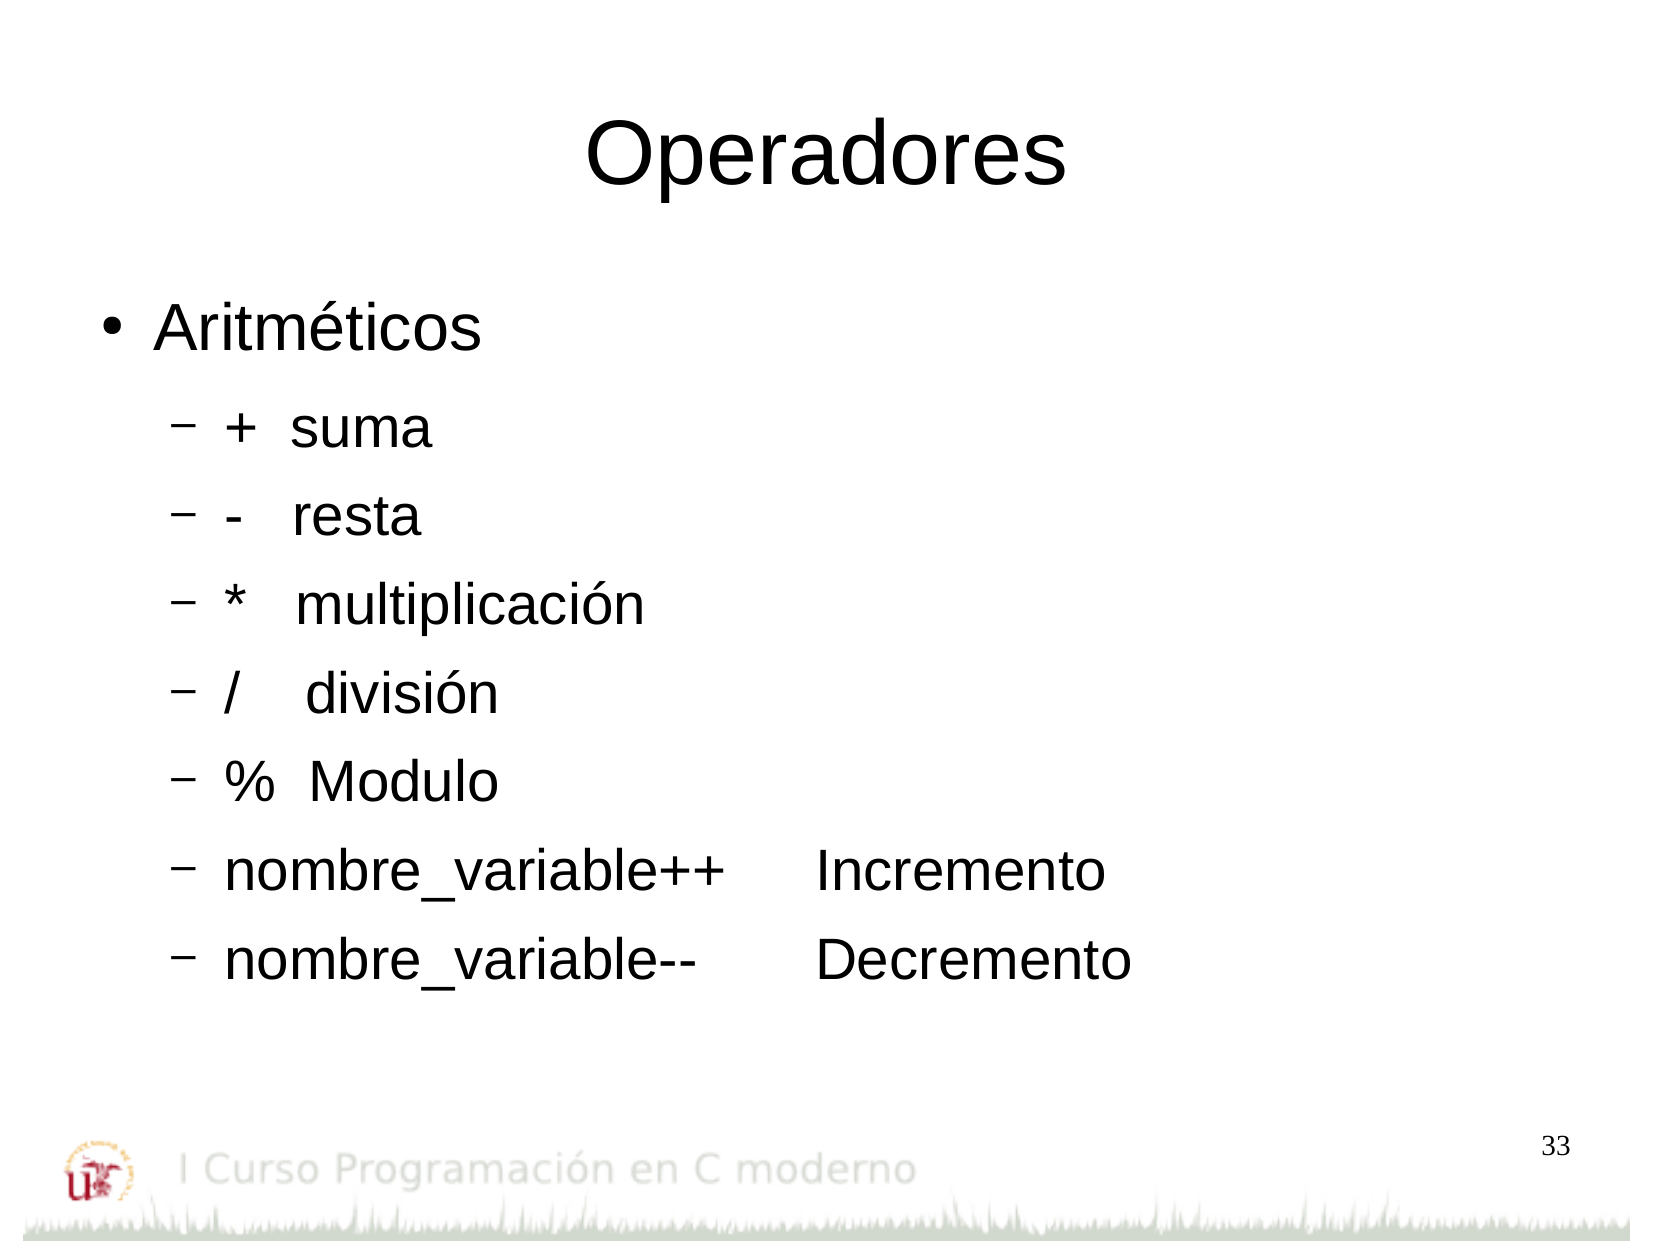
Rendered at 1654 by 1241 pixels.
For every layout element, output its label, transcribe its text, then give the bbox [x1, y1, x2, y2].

list Aritméticos + suma - resta * multiplicación / división % Modulo nombre_variable++ Incremento nombre_variable-- Decremento [82, 290, 1538, 1010]
picture [23, 1136, 1630, 1241]
title Operadores [82, 49, 1571, 257]
